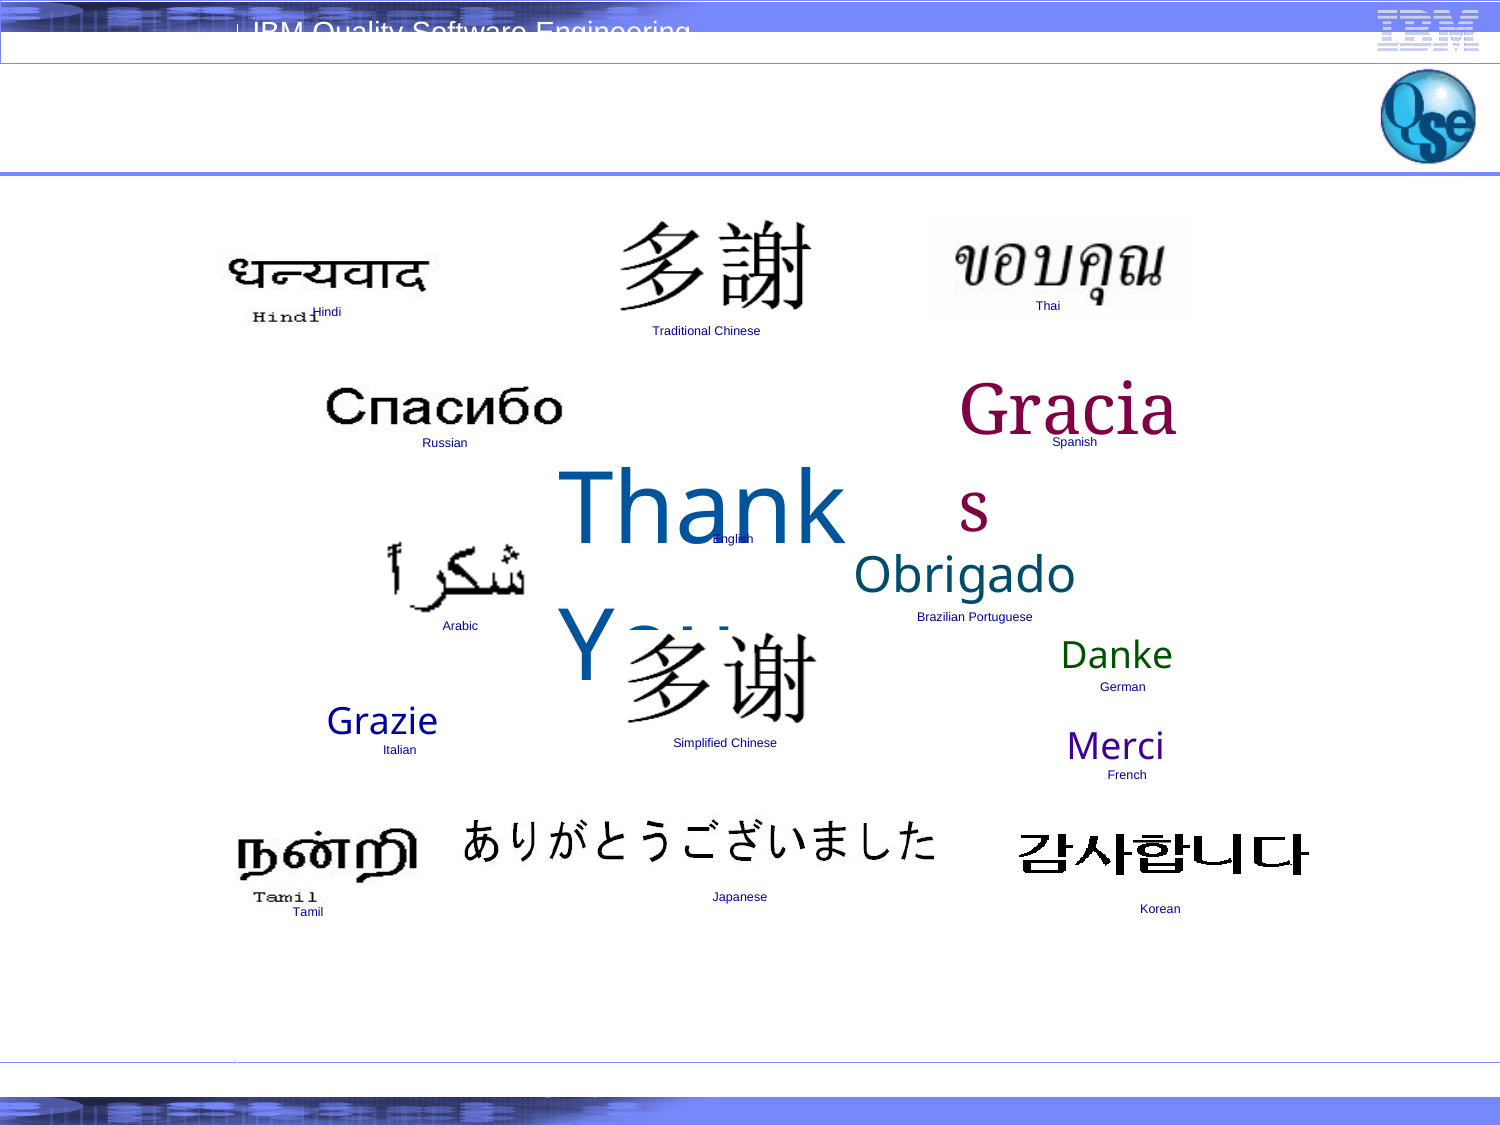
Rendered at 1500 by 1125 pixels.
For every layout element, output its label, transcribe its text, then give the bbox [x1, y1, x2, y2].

picture [1, 1, 1500, 63]
text_box Spanish [1052, 435, 1108, 450]
text_box English [712, 532, 764, 547]
picture [1376, 64, 1482, 170]
text_box Traditional Chinese [652, 324, 774, 339]
text_box Simplified Chinese [673, 736, 789, 751]
text_box Arabic [442, 619, 495, 634]
text_box Thai [1035, 299, 1068, 314]
text_box French [1107, 767, 1154, 783]
picture [309, 383, 585, 433]
text_box Hindi [312, 305, 350, 320]
text_box Italian [383, 743, 426, 758]
text_box Obrigado [853, 538, 1102, 608]
picture [219, 253, 445, 330]
text_box Danke [1060, 628, 1304, 680]
text_box Russian [422, 435, 479, 451]
picture [209, 819, 435, 914]
picture [451, 812, 947, 871]
picture [619, 630, 828, 736]
picture [614, 210, 820, 319]
picture [928, 214, 1194, 320]
text_box Brazilian Portuguese [917, 609, 1047, 625]
text_box Korean [1140, 902, 1189, 917]
text_box Thank You [558, 436, 984, 710]
text_box German [1100, 680, 1156, 695]
text_box Gracias [958, 359, 1187, 553]
picture [384, 534, 540, 620]
text_box Grazie [326, 694, 576, 746]
chart [983, 793, 1430, 918]
text_box Merci [1066, 719, 1298, 771]
text_box Japanese [712, 890, 778, 905]
picture [0, 1063, 1500, 1125]
text_box Tamil [292, 905, 333, 920]
